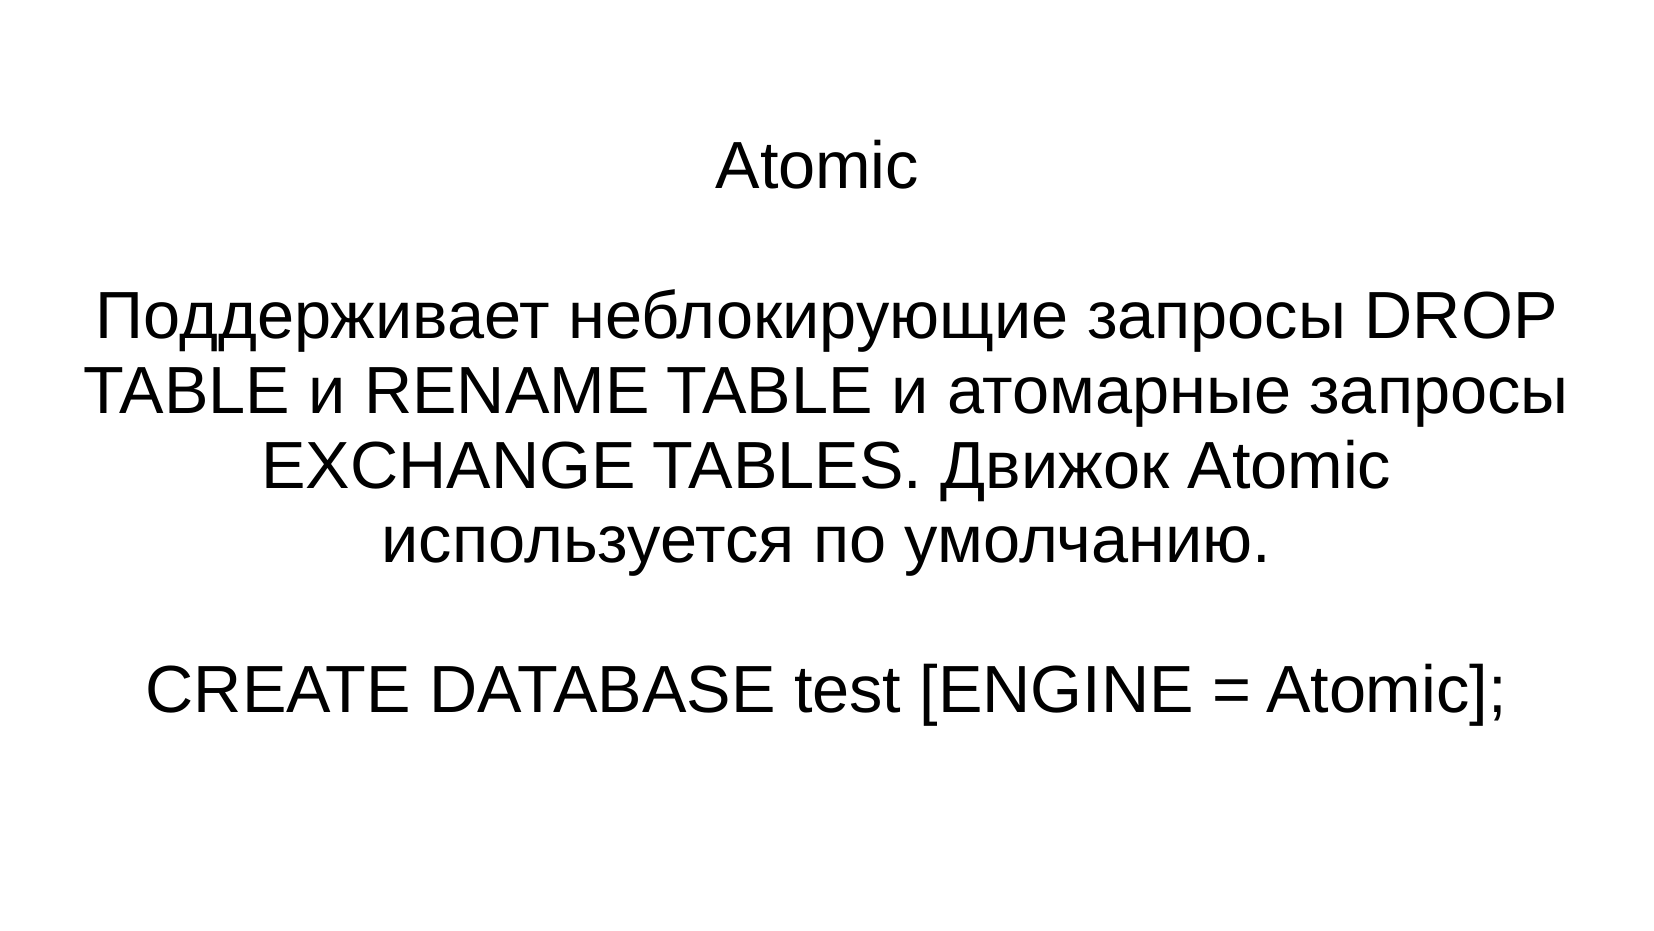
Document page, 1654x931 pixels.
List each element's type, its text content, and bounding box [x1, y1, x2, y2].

subtitle Atomic Поддерживает неблокирующие запросы DROP TABLE и RENAME TABLE и атомарные запросы EXCHANGE TABLES. Движок Atomic используется по умолчанию. CREATE DATABASE test [ENGINE = Atomic]; [82, 90, 1571, 841]
